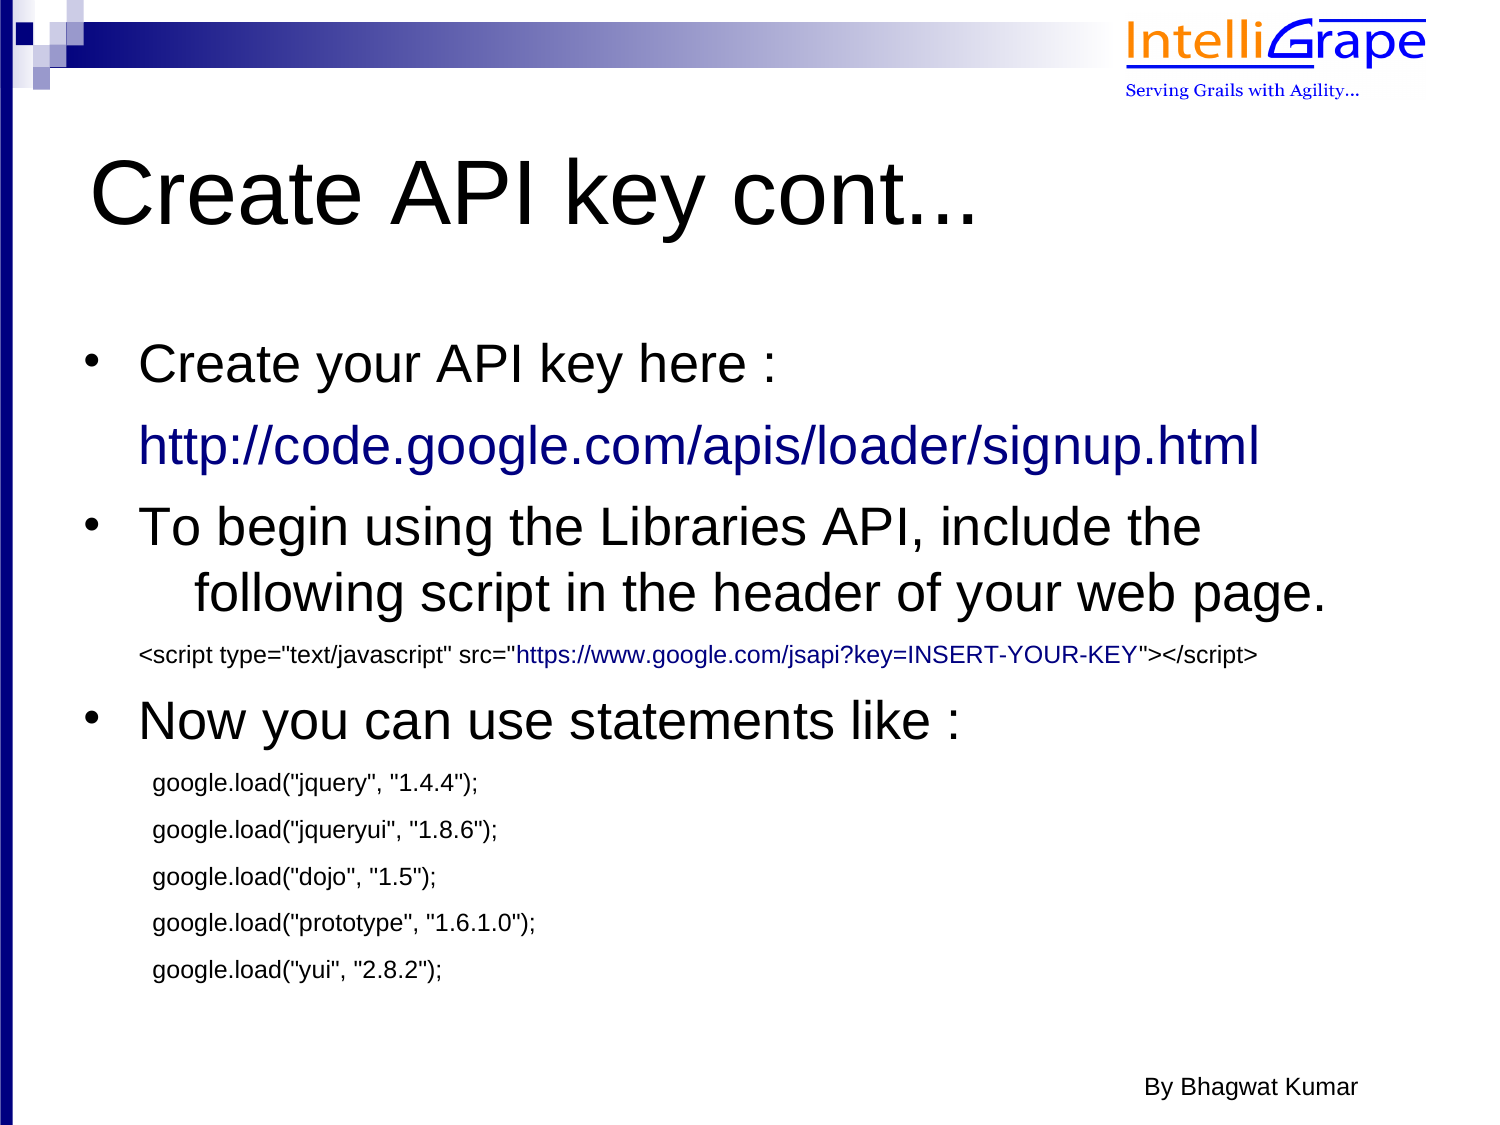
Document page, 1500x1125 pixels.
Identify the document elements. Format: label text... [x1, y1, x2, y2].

list Create your API key here : http://code.google.com/apis/loader/signup.html To begin using the Libraries API, include the following script in the header of your web page. <script type="text/javascript" src="https://www.google.com/jsapi?key=INSERT-YOUR-KEY"></script> Now you can use statements like : google.load("jquery", "1.4.4"); google.load("jqueryui", "1.8.6"); google.load("dojo", "1.5"); google.load("prototype", "1.6.1.0"); google.load("yui", "2.8.2"); [67, 320, 1418, 1063]
picture [1125, 12, 1426, 100]
title Create API key cont... [75, 67, 1425, 308]
